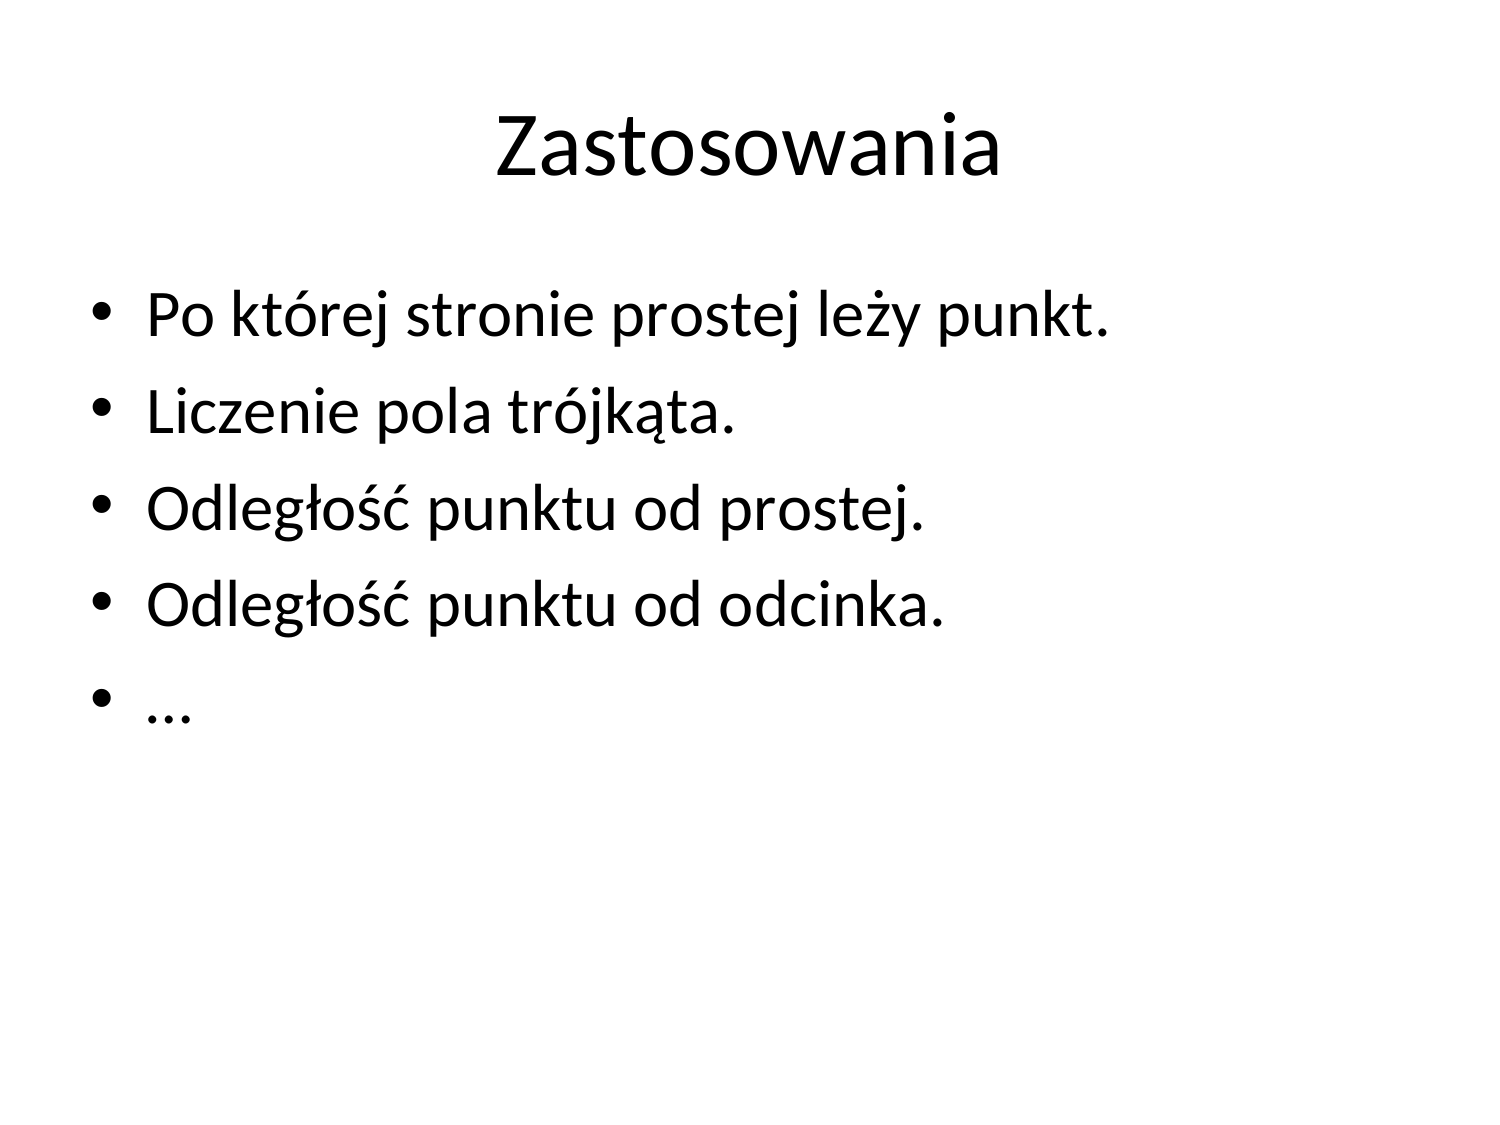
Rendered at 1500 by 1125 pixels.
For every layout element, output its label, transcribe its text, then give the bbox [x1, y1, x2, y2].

list Po której stronie prostej leży punkt. Liczenie pola trójkąta. Odległość punktu od prostej. Odległość punktu od odcinka. … [75, 262, 1426, 1005]
title Zastosowania [75, 45, 1426, 233]
